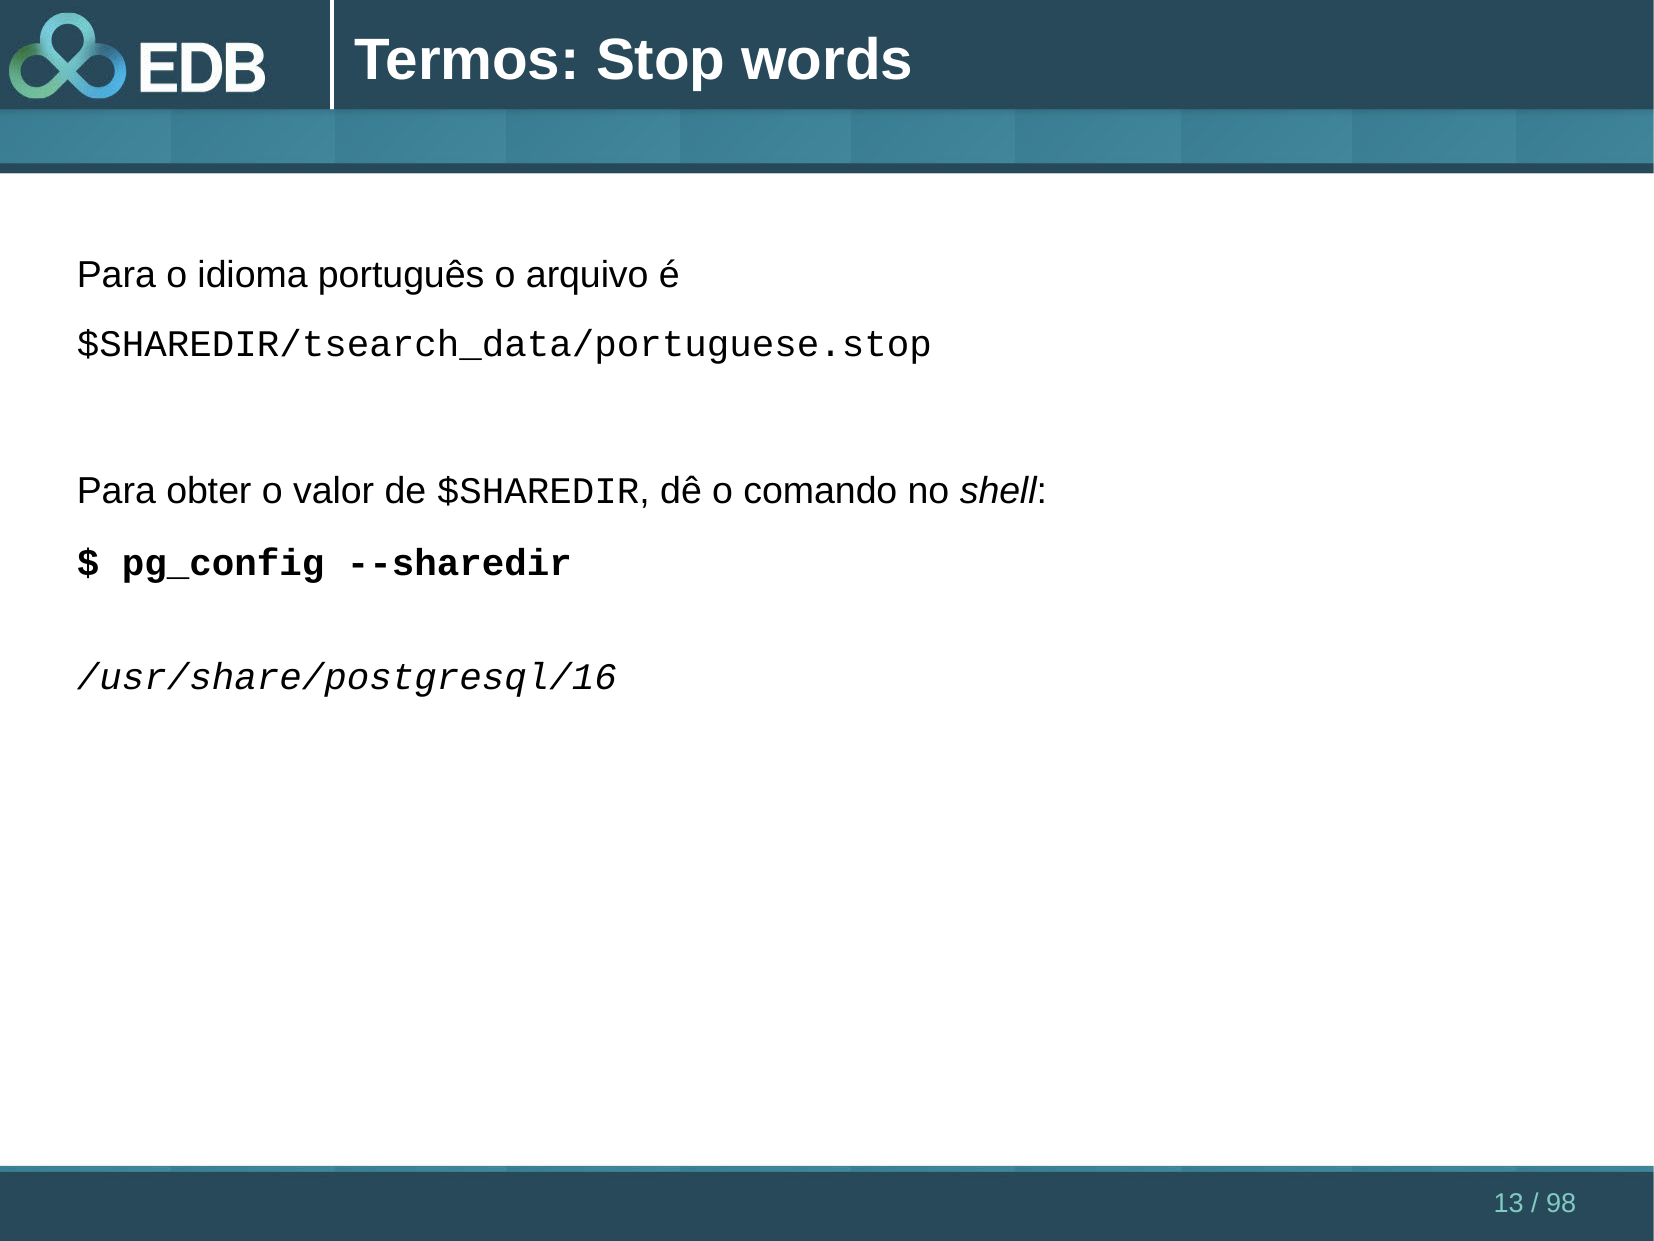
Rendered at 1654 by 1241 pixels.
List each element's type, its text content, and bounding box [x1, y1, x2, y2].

title Termos: Stop words [354, 26, 1595, 92]
picture [0, 0, 1654, 1241]
list Para o idioma português o arquivo é $SHAREDIR/tsearch_data/portuguese.stop Para obter o valor de $SHAREDIR, dê o comando no shell: $ pg_config --sharedir /usr/share/postgresql/16 [76, 253, 1565, 701]
